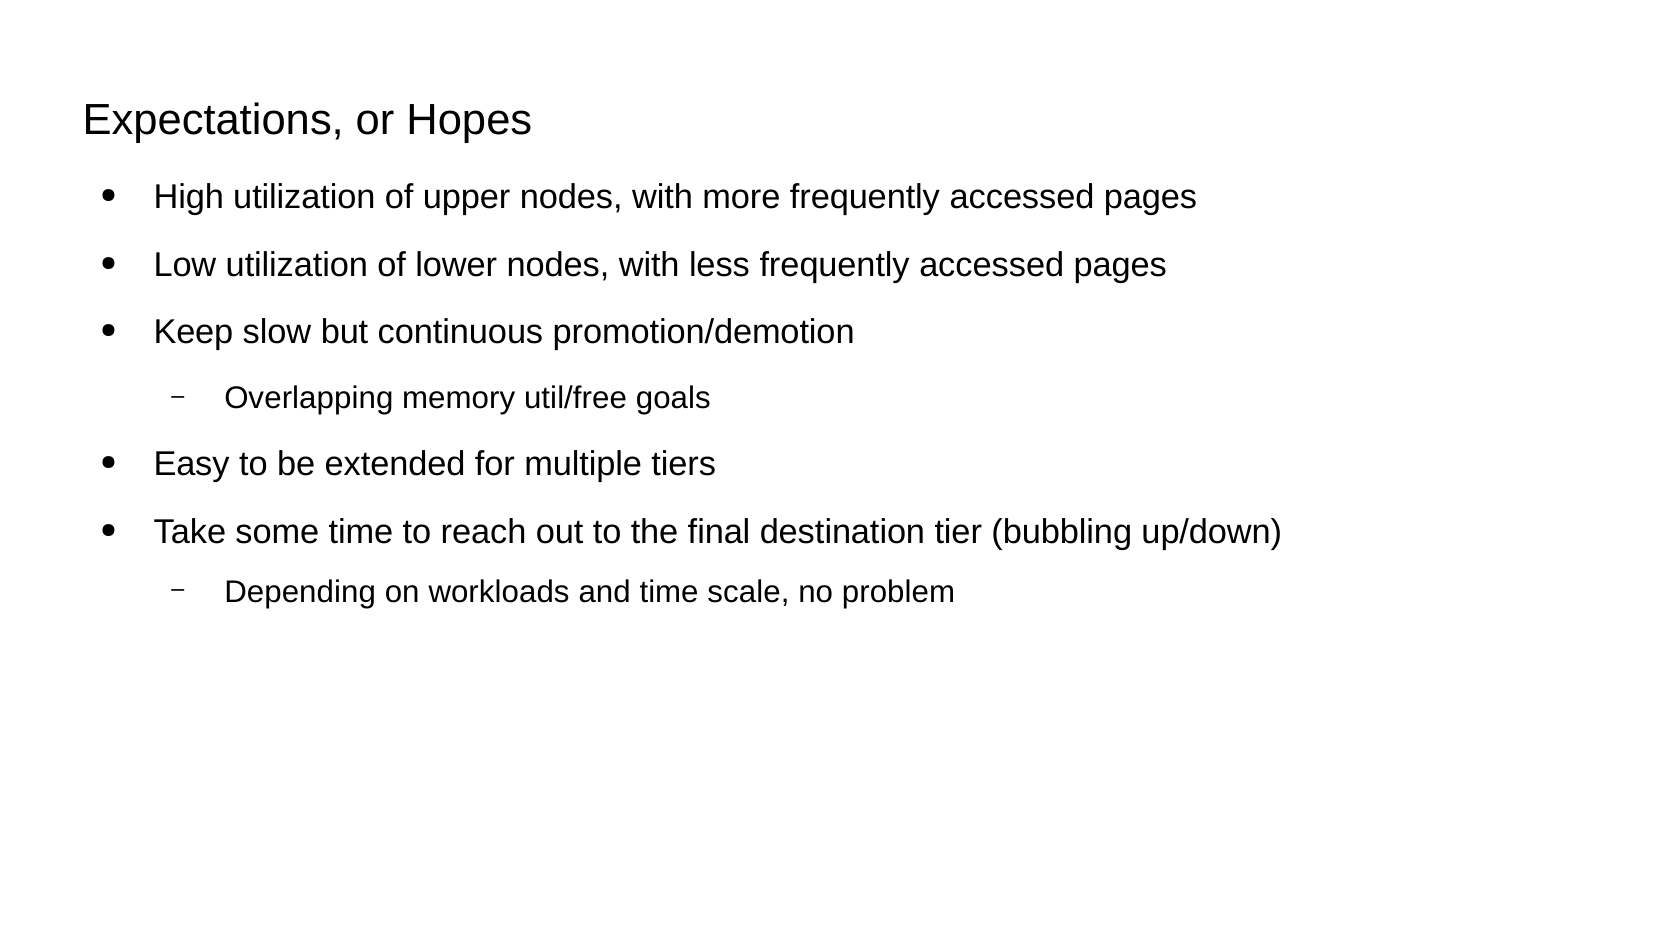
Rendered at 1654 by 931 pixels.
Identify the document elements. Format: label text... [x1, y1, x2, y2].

title Expectations, or Hopes [82, 81, 1571, 157]
list High utilization of upper nodes, with more frequently accessed pages Low utilization of lower nodes, with less frequently accessed pages Keep slow but continuous promotion/demotion Overlapping memory util/free goals Easy to be extended for multiple tiers Take some time to reach out to the final destination tier (bubbling up/down) Depending on workloads and time scale, no problem [82, 177, 1571, 833]
